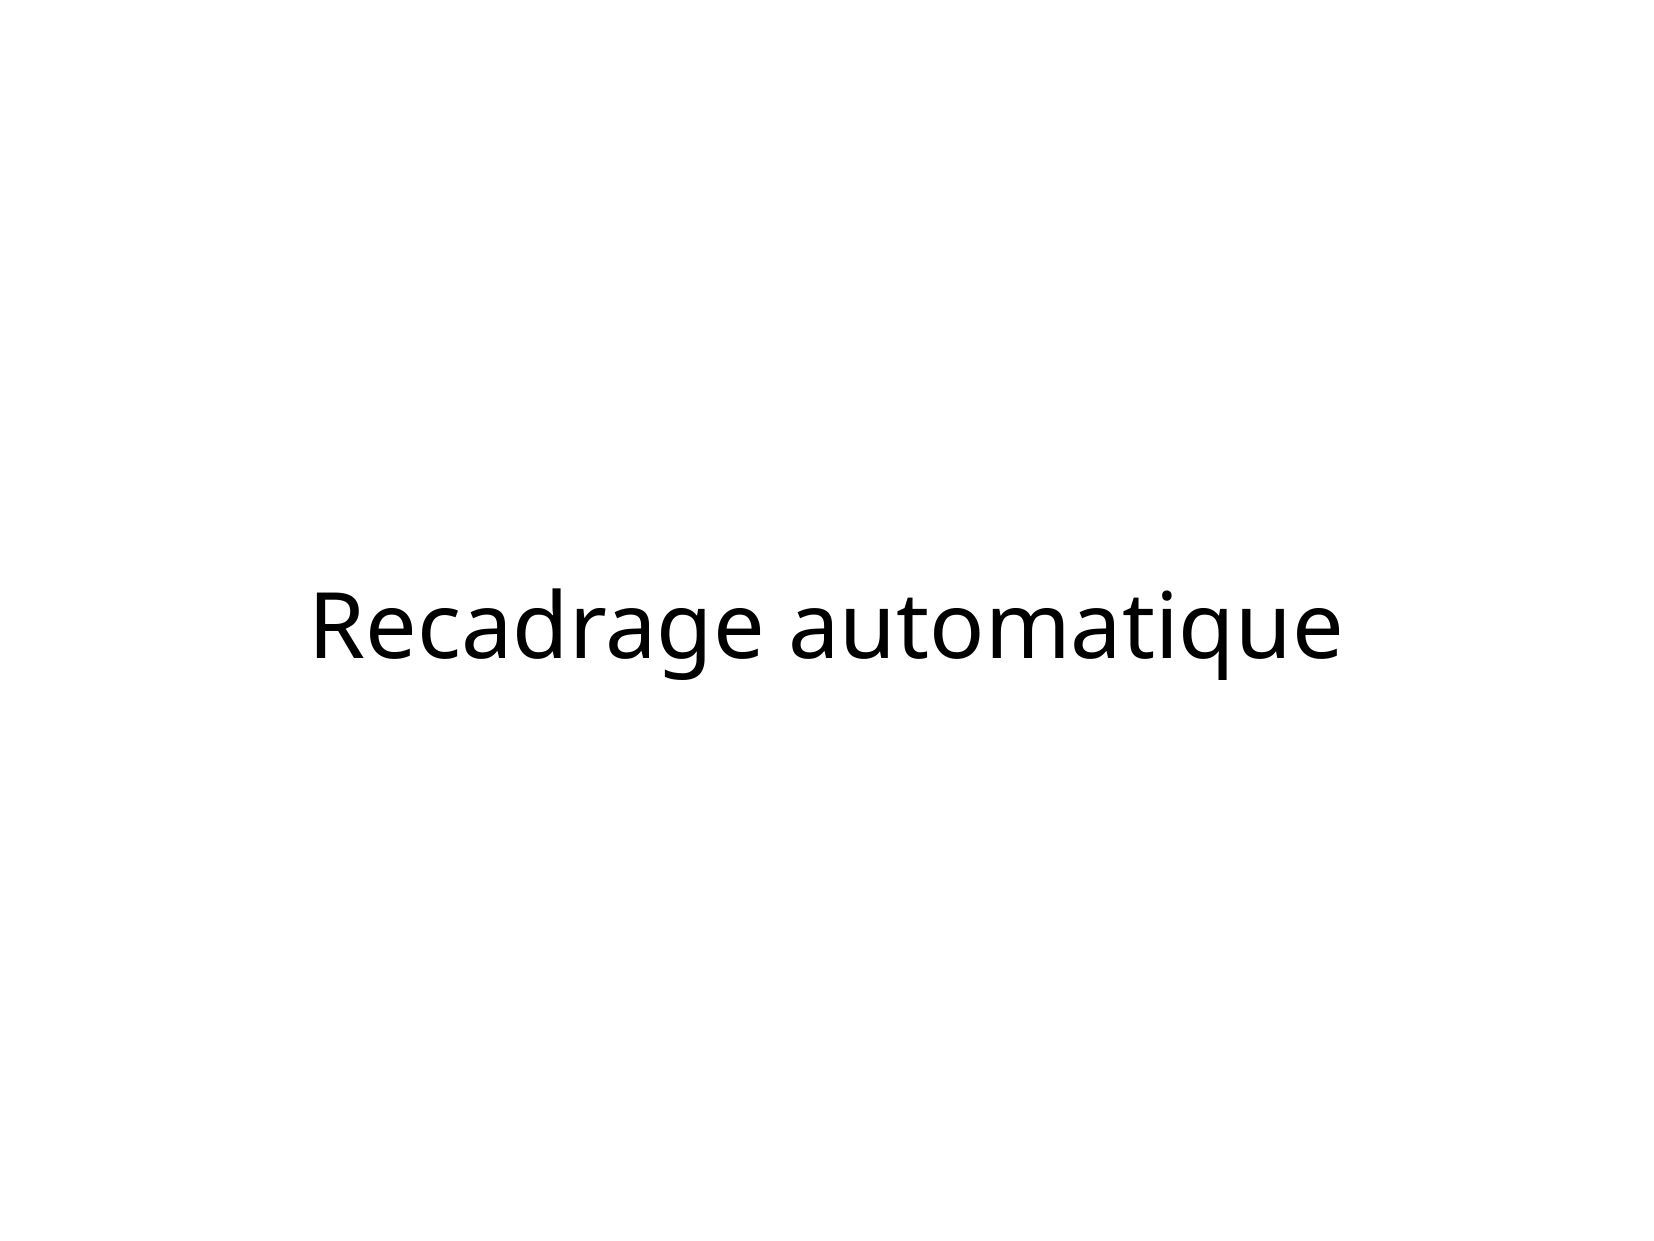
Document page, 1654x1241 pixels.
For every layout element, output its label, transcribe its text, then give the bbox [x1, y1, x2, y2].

title Recadrage automatique [82, 519, 1571, 727]
